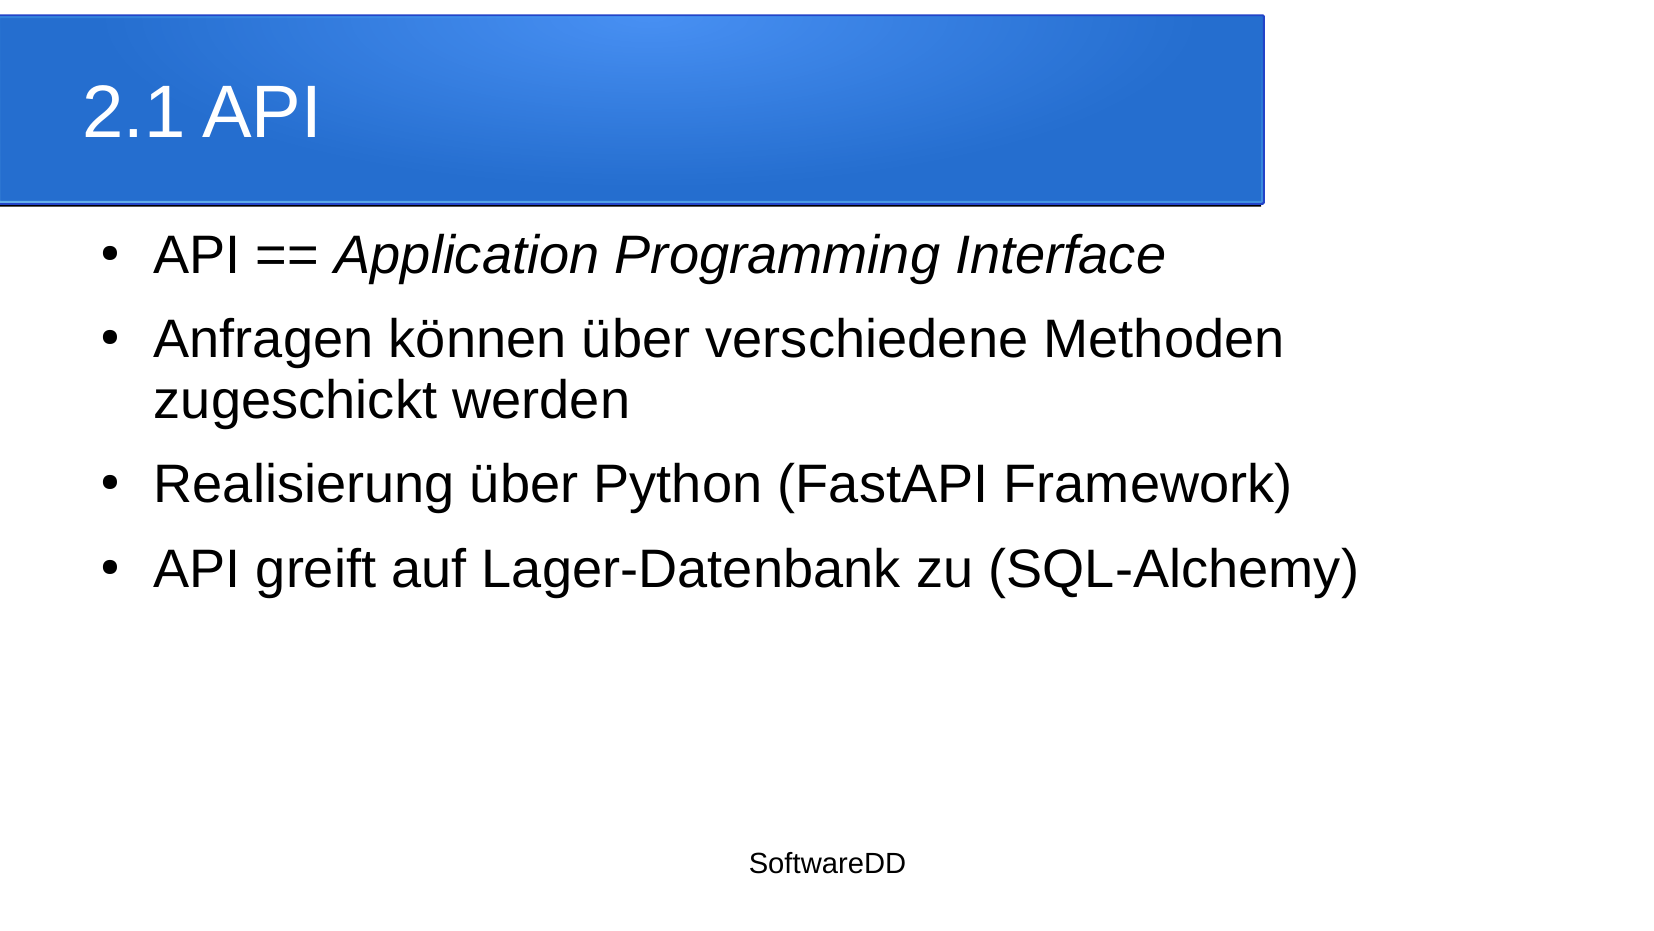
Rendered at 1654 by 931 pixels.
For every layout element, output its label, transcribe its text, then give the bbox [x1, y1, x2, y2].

title 2.1 API [82, 35, 1235, 189]
list API == Application Programming Interface Anfragen können über verschiedene Methoden zugeschickt werden Realisierung über Python (FastAPI Framework) API greift auf Lager-Datenbank zu (SQL-Alchemy) [82, 224, 1571, 764]
